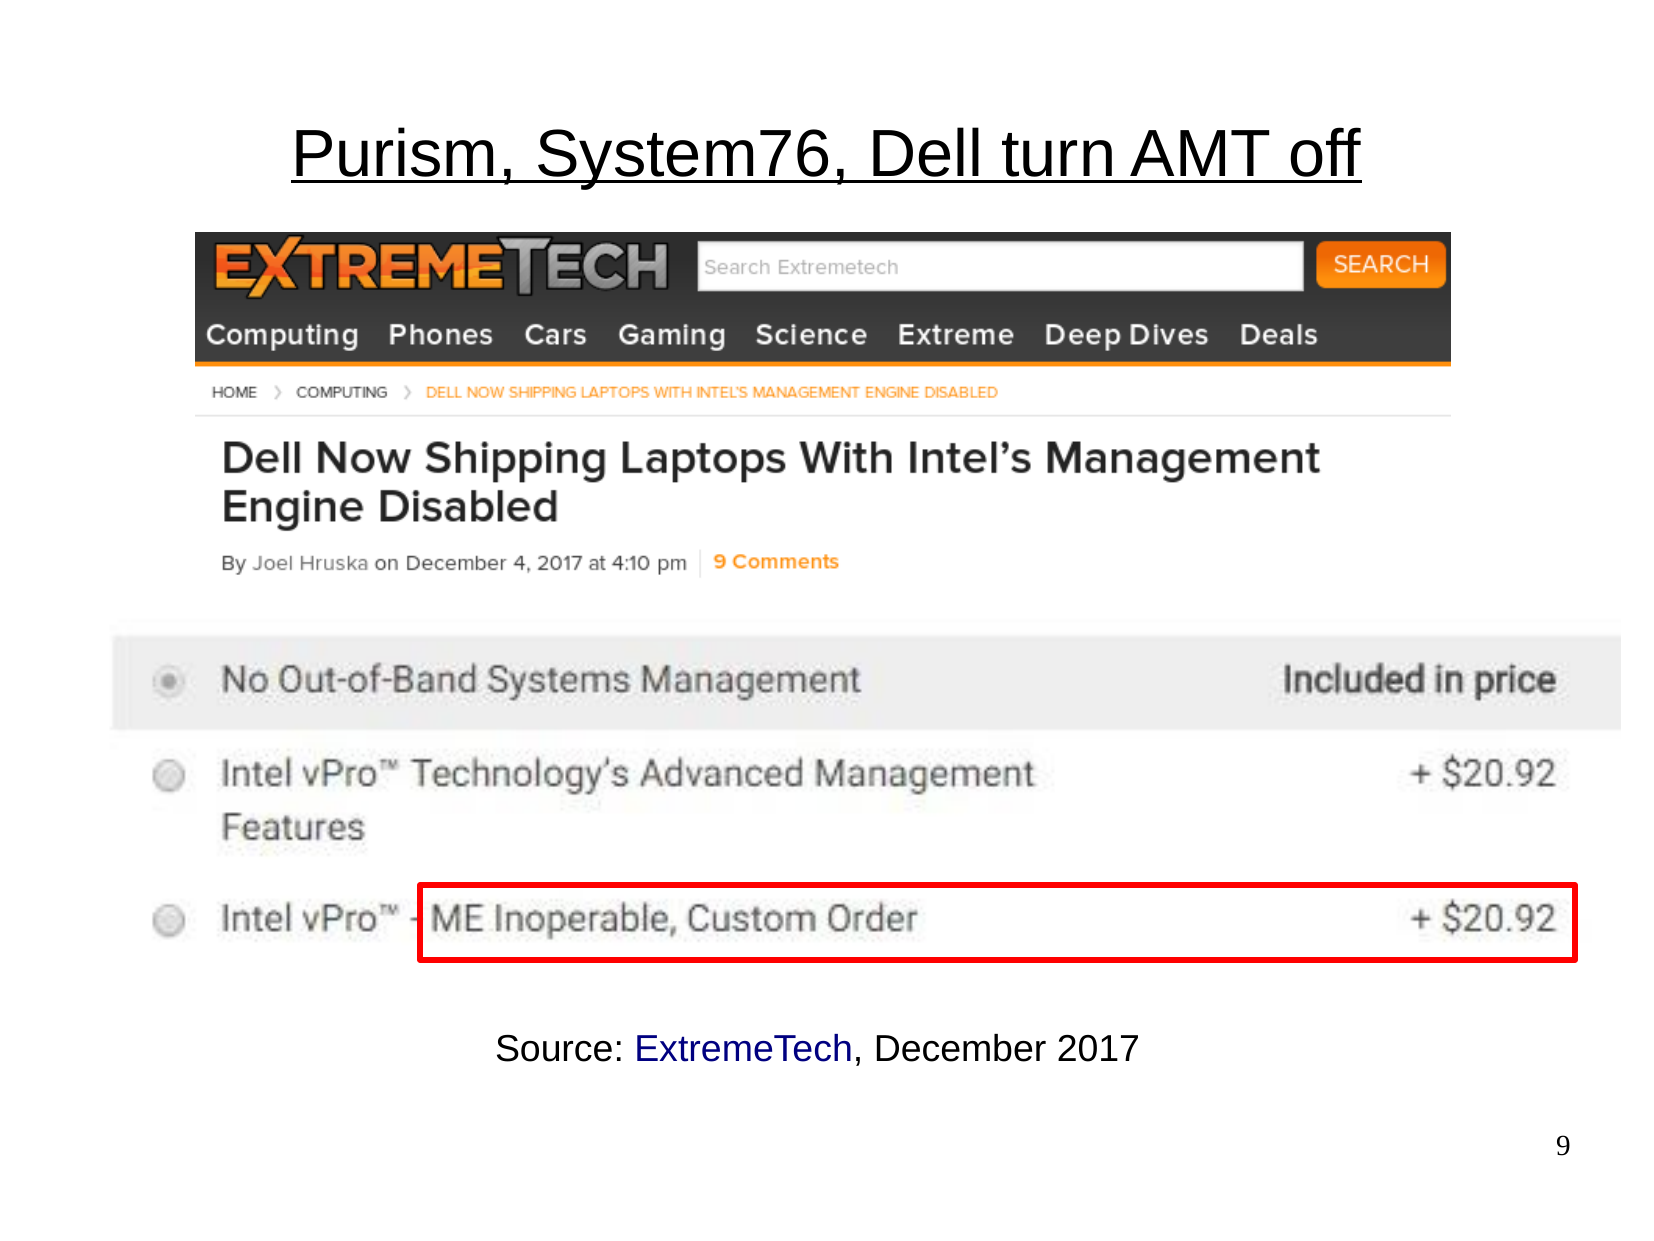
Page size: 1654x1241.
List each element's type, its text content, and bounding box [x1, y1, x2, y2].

text_box Source: ExtremeTech, December 2017 [480, 1020, 1155, 1071]
title Purism, System76, Dell turn AMT off [82, 49, 1571, 257]
picture [0, 232, 1621, 976]
